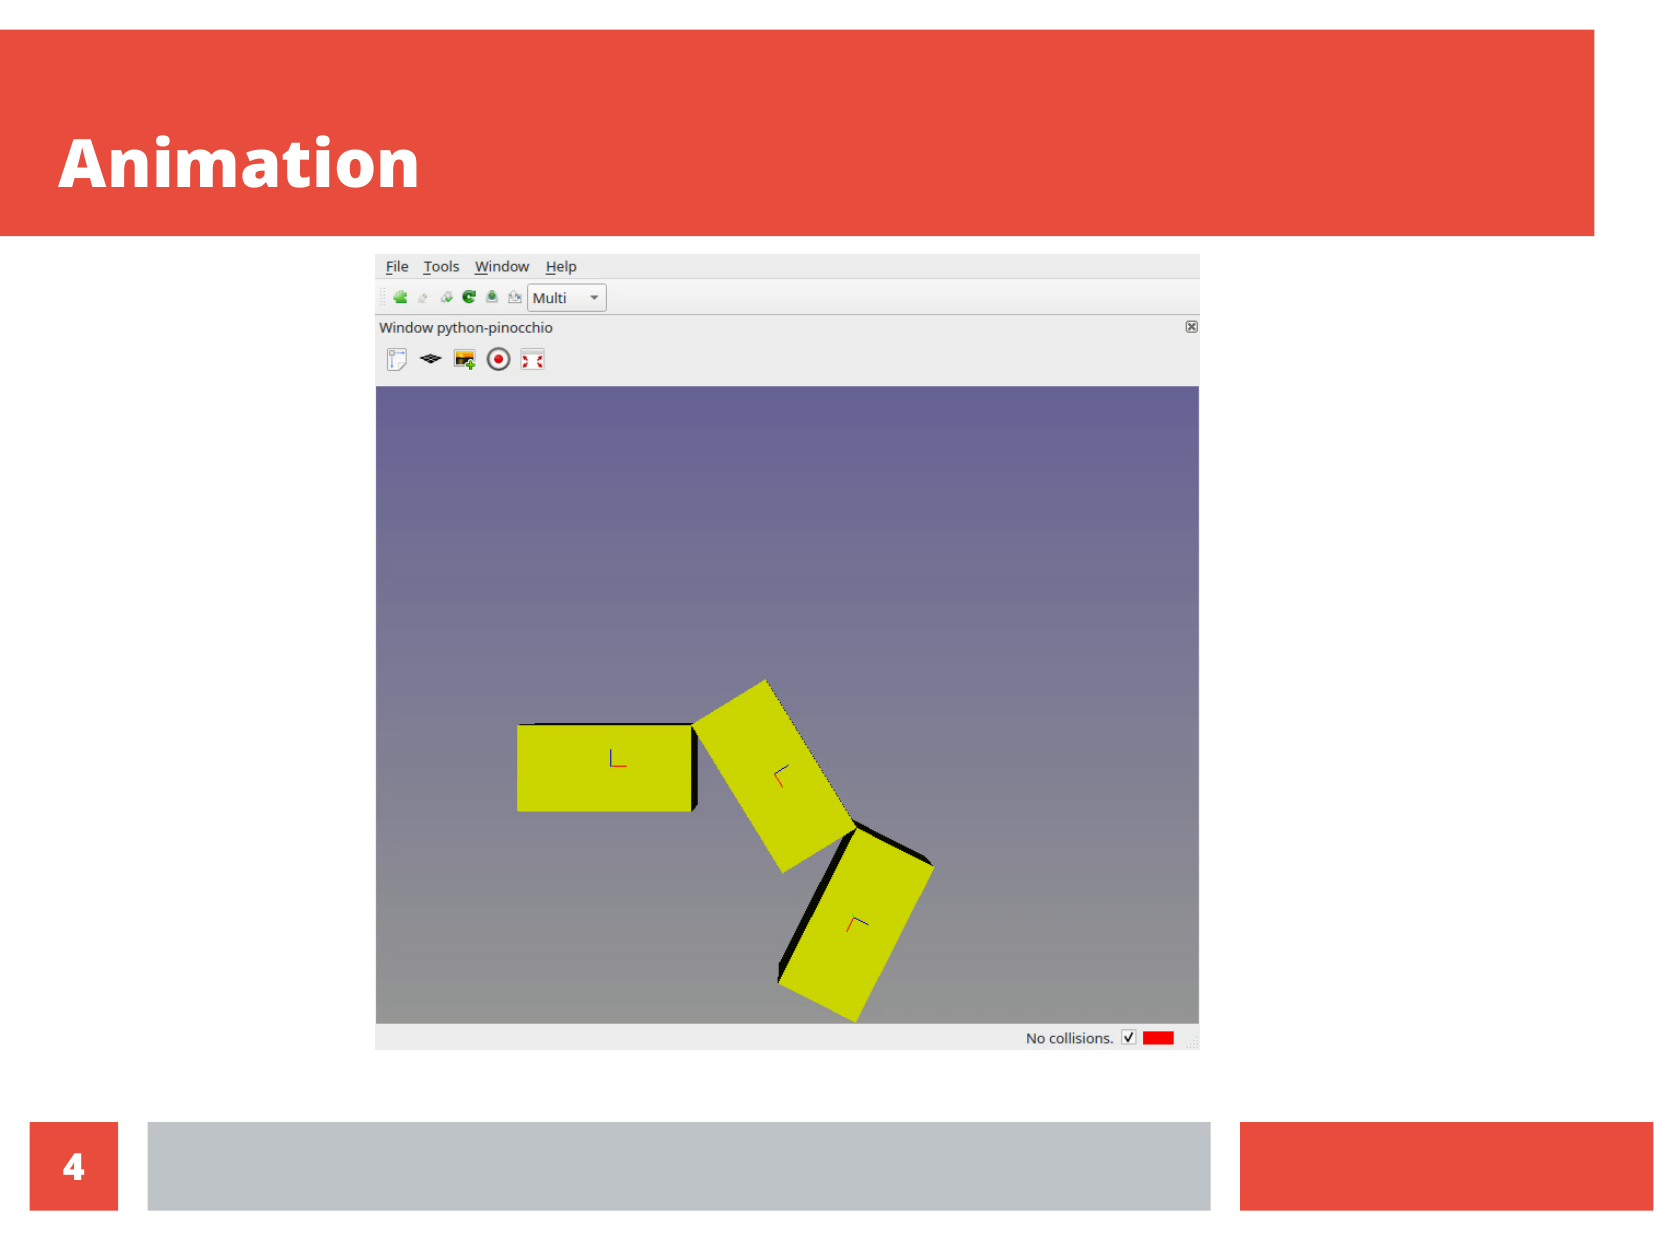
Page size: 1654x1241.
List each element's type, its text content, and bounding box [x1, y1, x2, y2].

text_box [375, 253, 1201, 1051]
title Animation [59, 59, 1595, 207]
